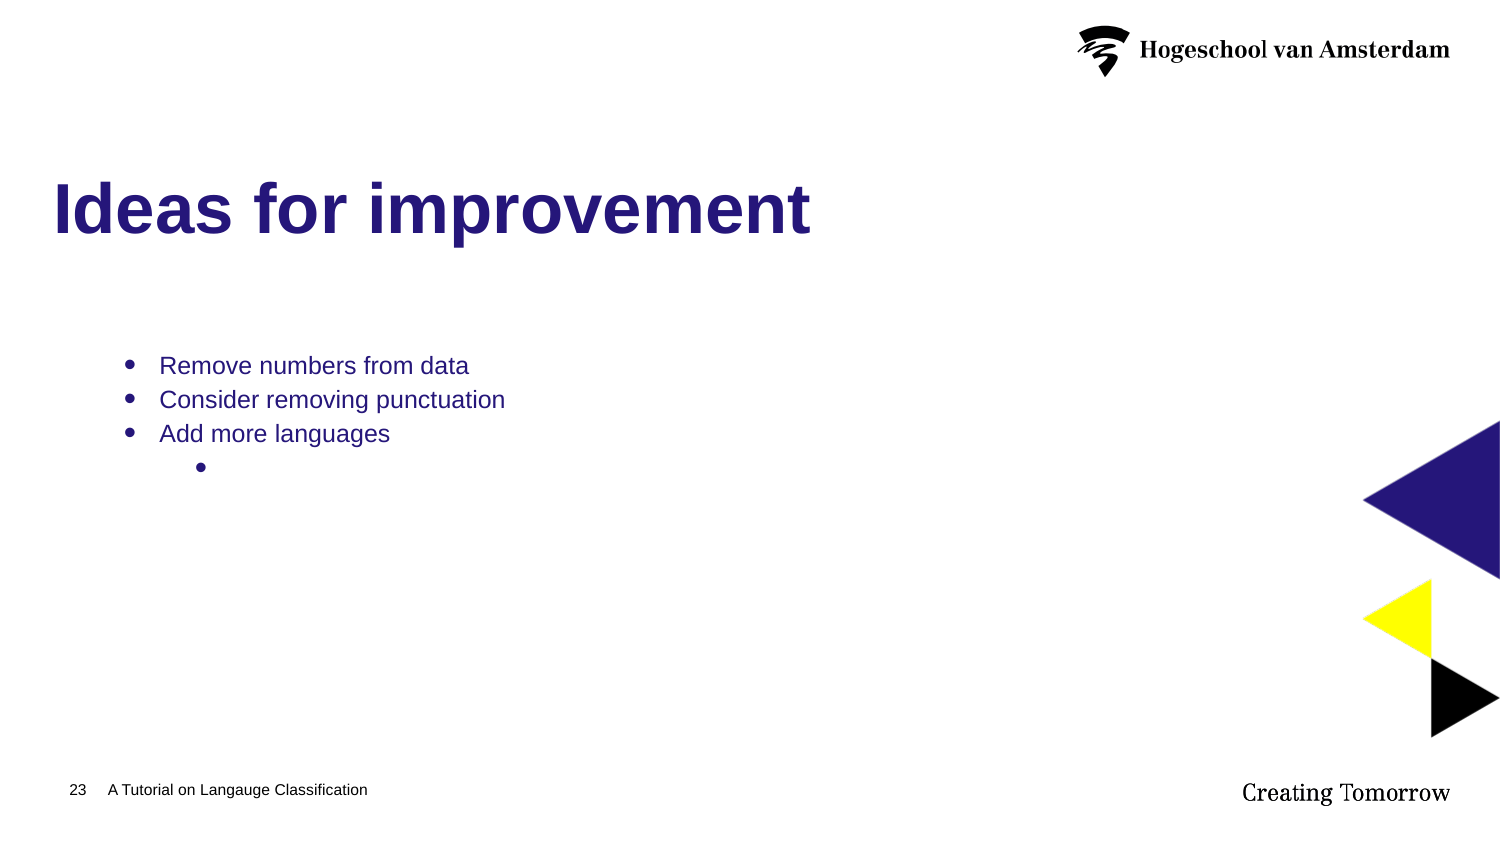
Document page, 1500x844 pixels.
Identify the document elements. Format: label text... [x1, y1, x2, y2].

text_box [54, 768, 114, 813]
list Remove numbers from data Consider removing punctuation Add more languages [53, 346, 1362, 768]
title Ideas for improvement [53, 163, 1363, 346]
text_box A Tutorial on Langauge Classification [114, 768, 751, 813]
